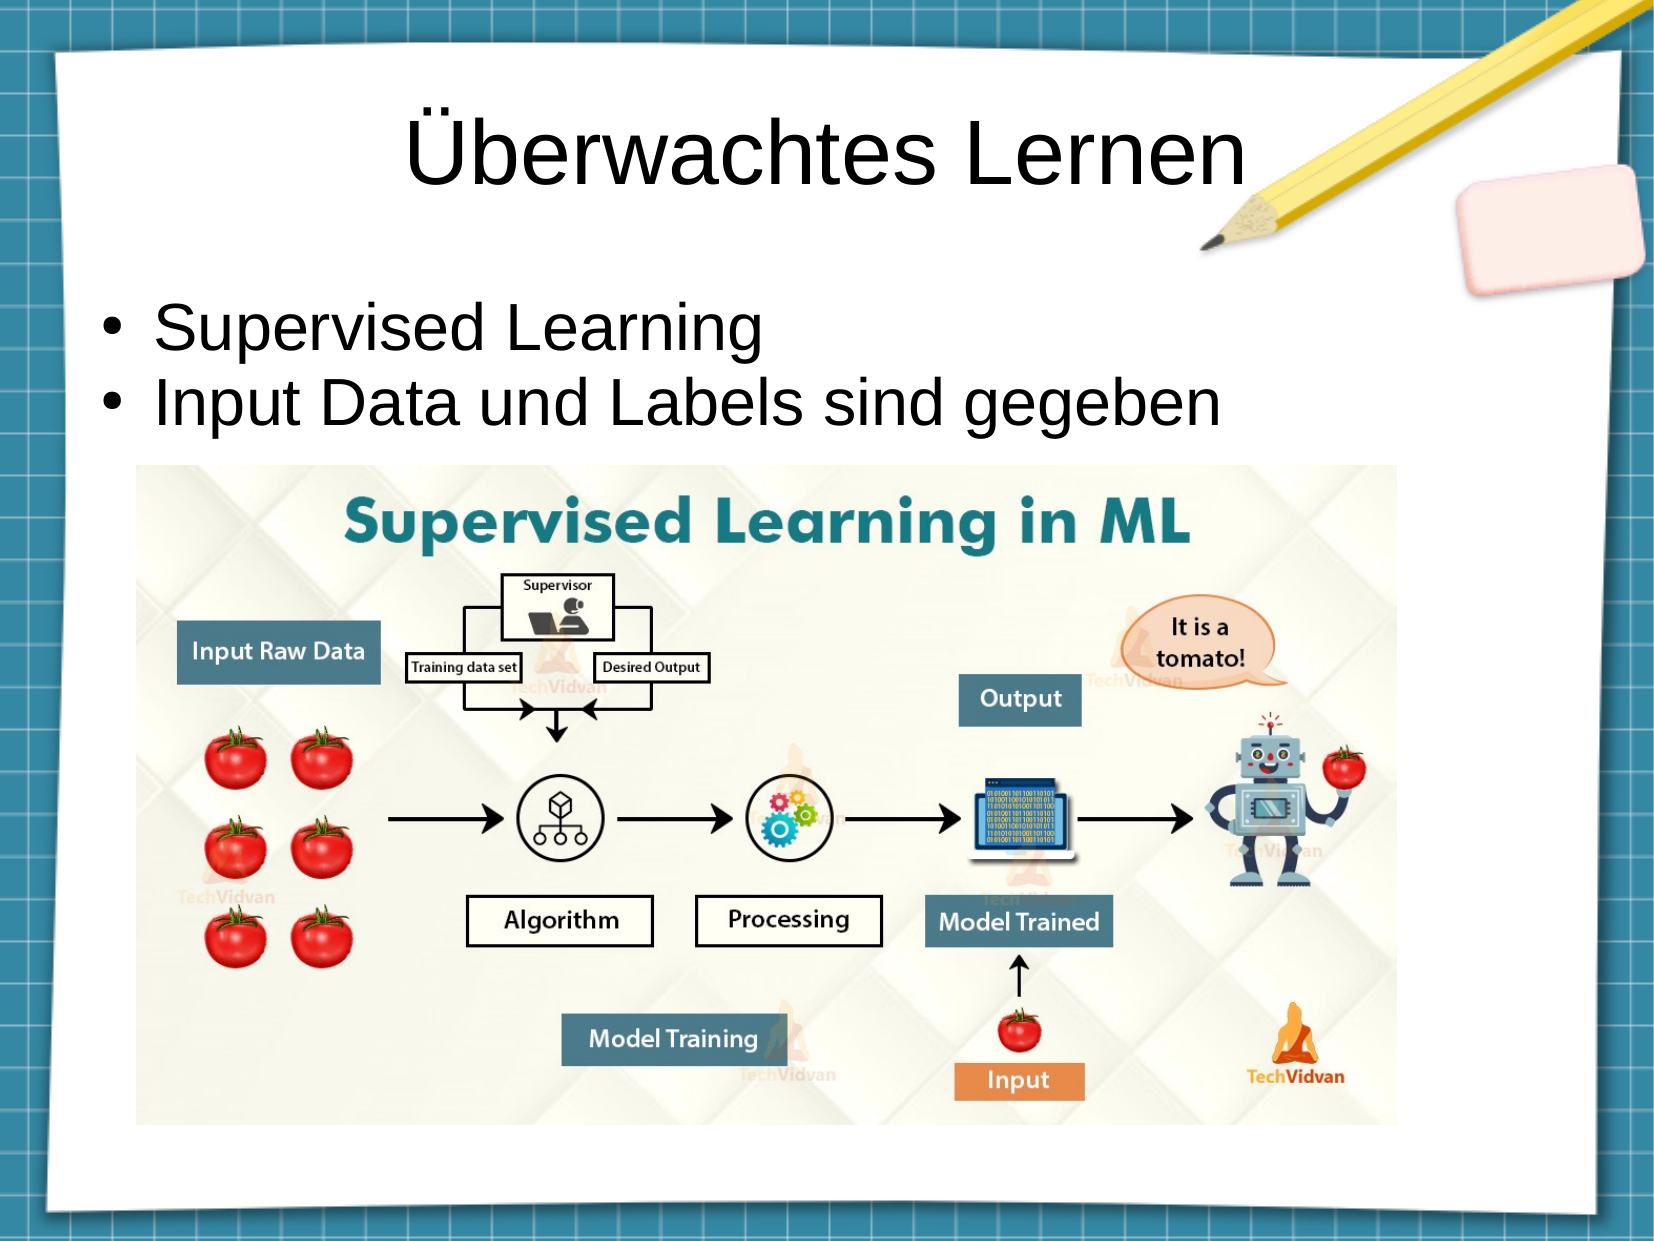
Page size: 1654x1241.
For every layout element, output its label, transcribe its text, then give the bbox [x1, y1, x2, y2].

title Überwachtes Lernen [82, 49, 1571, 257]
picture [0, 0, 1654, 1241]
list Supervised Learning Input Data und Labels sind gegeben [82, 290, 1571, 1010]
